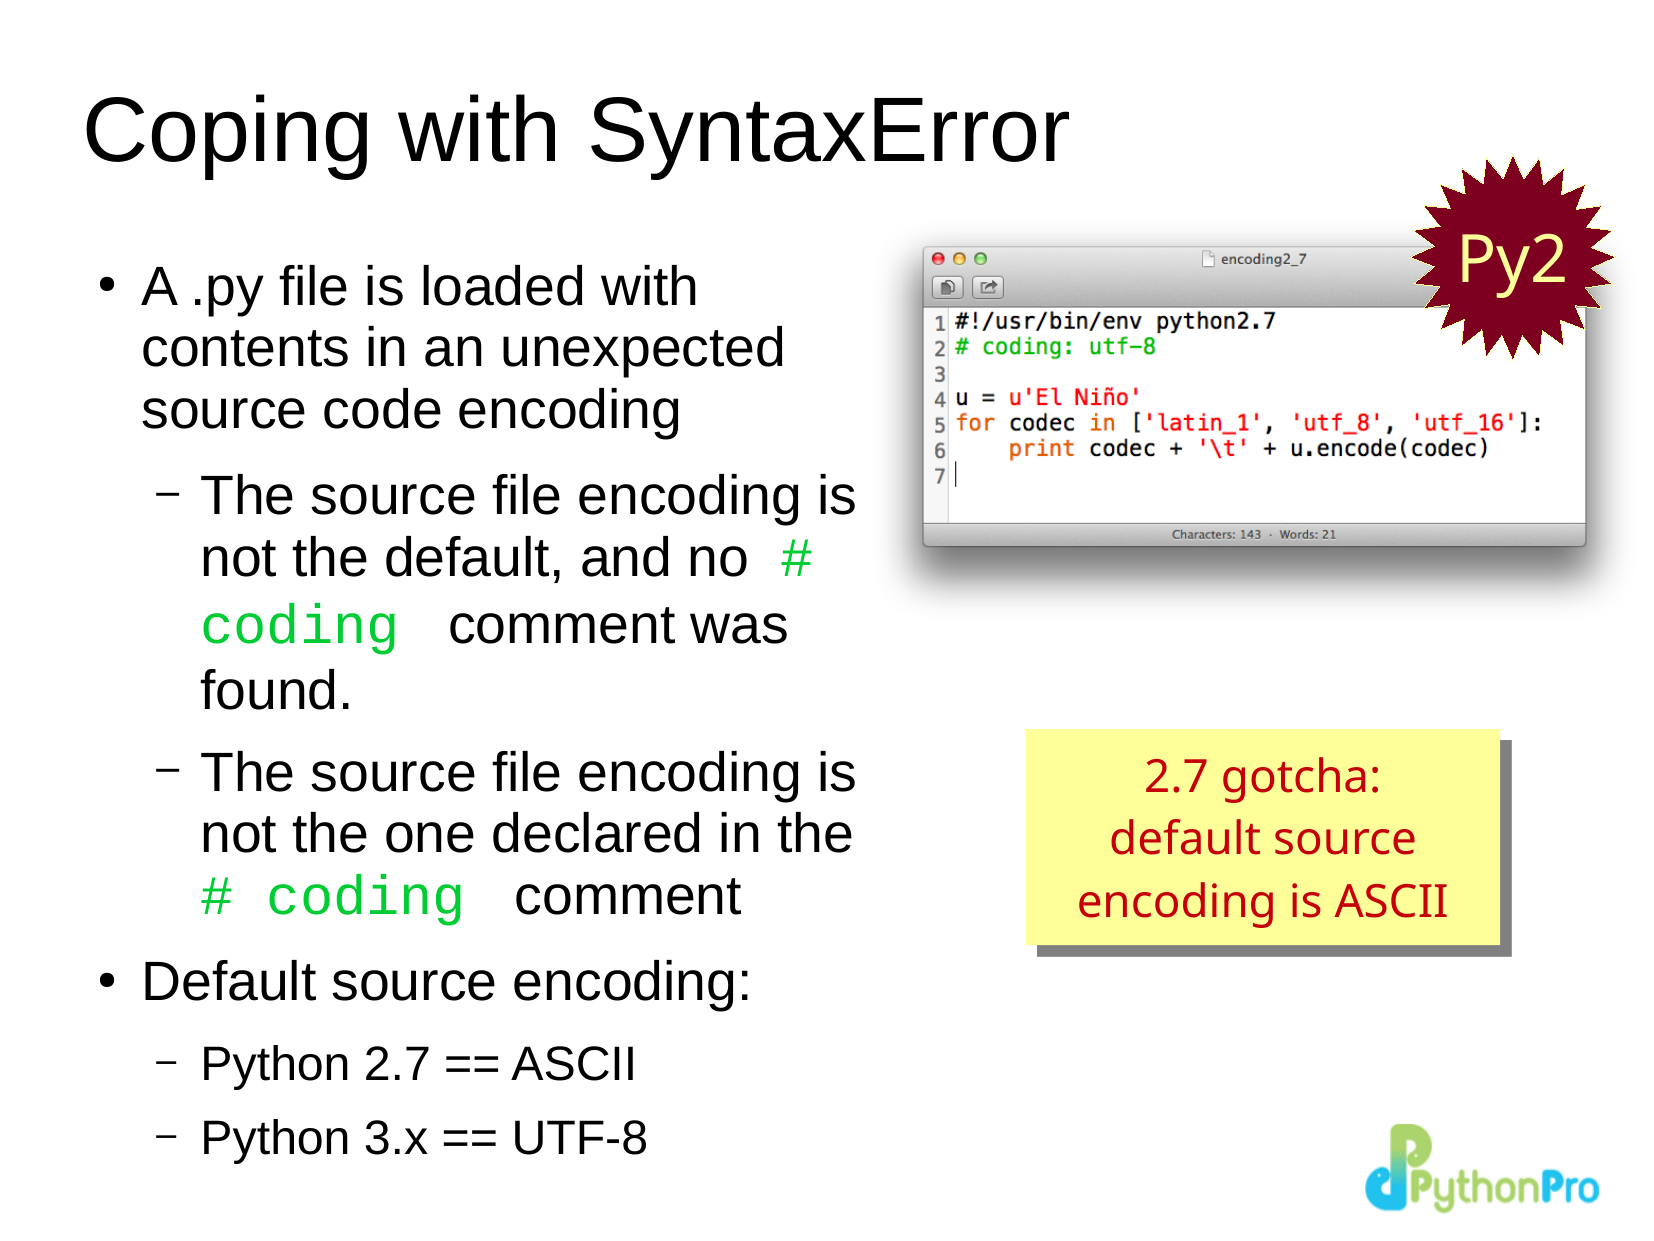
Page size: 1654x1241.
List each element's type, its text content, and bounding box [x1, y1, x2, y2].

picture [1365, 1124, 1599, 1214]
title Coping with SyntaxError [82, 49, 1571, 211]
text_box 2.7 gotcha: default source encoding is ASCII [1025, 729, 1501, 946]
picture [863, 210, 1646, 631]
list A .py file is loaded with contents in an unexpected source code encoding The source file encoding is not the default, and no # coding comment was found. The source file encoding is not the one declared in the # coding comment Default source encoding: Python 2.7 == ASCII Python 3.x == UTF-8 [82, 255, 901, 1186]
text_box Py2 [1409, 154, 1616, 361]
